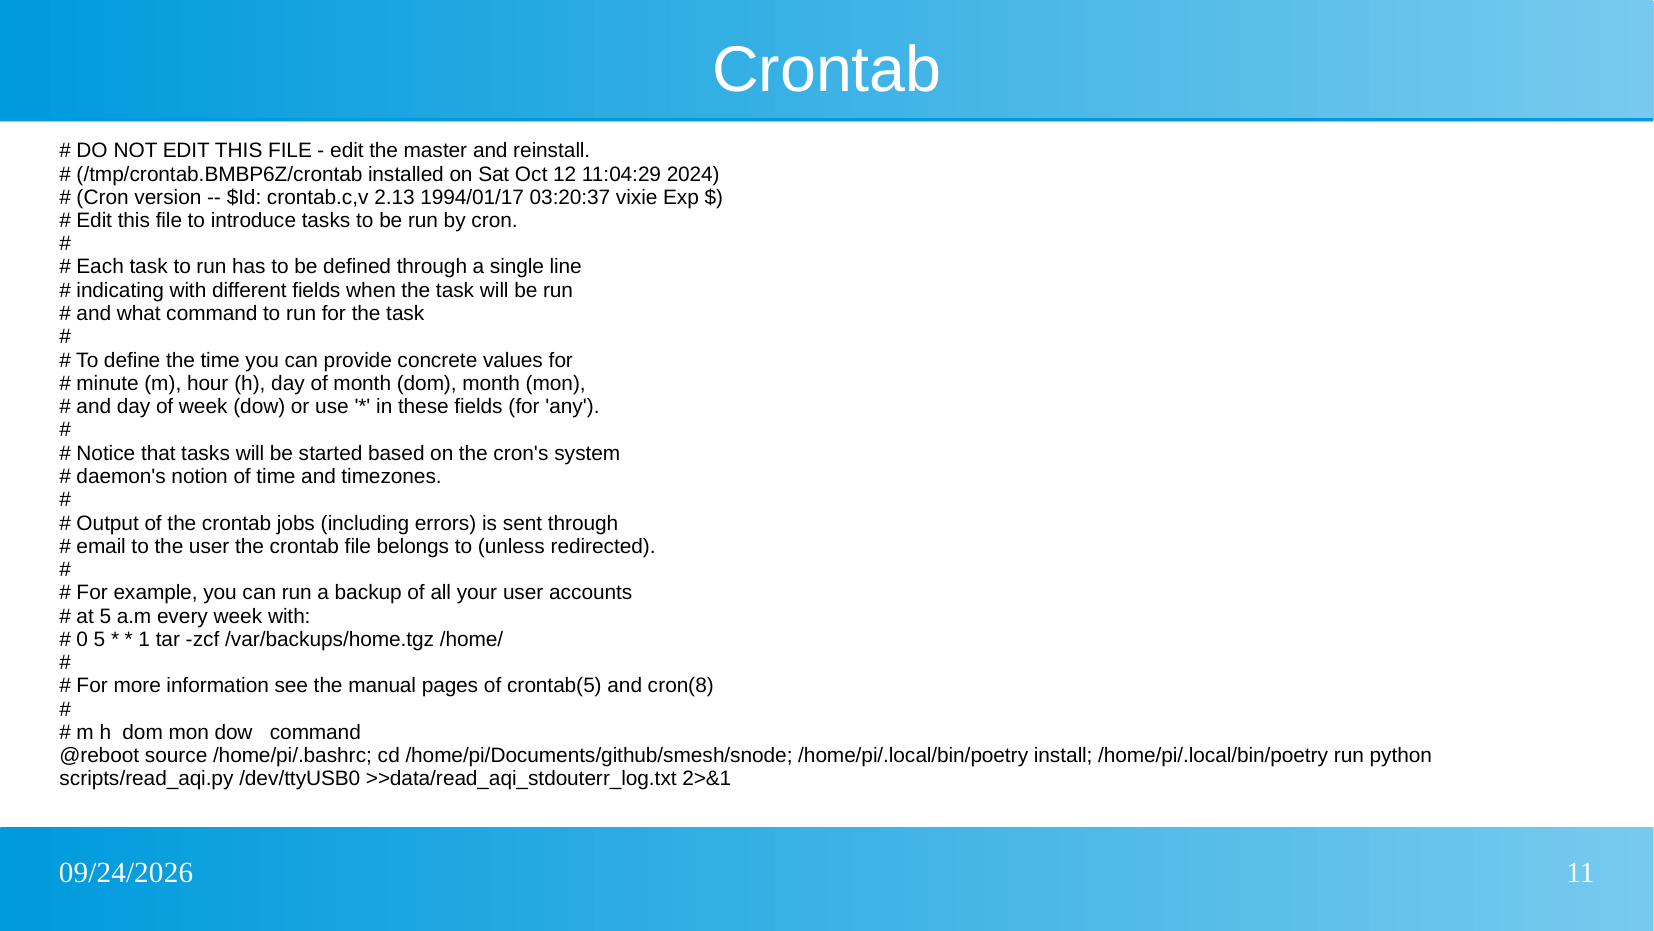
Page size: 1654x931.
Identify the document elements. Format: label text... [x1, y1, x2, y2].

text_box # DO NOT EDIT THIS FILE - edit the master and reinstall. # (/tmp/crontab.BMBP6Z/crontab installed on Sat Oct 12 11:04:29 2024) # (Cron version -- $Id: crontab.c,v 2.13 1994/01/17 03:20:37 vixie Exp $) # Edit this file to introduce tasks to be run by cron. # # Each task to run has to be defined through a single line # indicating with different fields when the task will be run # and what command to run for the task # # To define the time you can provide concrete values for # minute (m), hour (h), day of month (dom), month (mon), # and day of week (dow) or use '*' in these fields (for 'any'). # # Notice that tasks will be started based on the cron's system # daemon's notion of time and timezones. # # Output of the crontab jobs (including errors) is sent through # email to the user the crontab file belongs to (unless redirected). # # For example, you can run a backup of all your user accounts # at 5 a.m every week with: # 0 5 * * 1 tar -zcf /var/backups/home.tgz /home/ # # For more information see the manual pages of crontab(5) and cron(8) # # m h dom mon dow command @reboot source /home/pi/.bashrc; cd /home/pi/Documents/github/smesh/snode; /home/pi/.local/bin/poetry install; /home/pi/.local/bin/poetry run python scripts/read_aqi.py /dev/ttyUSB0 >>data/read_aqi_stdouterr_log.txt 2>&1 [44, 131, 1548, 931]
title Crontab [59, 29, 1595, 108]
